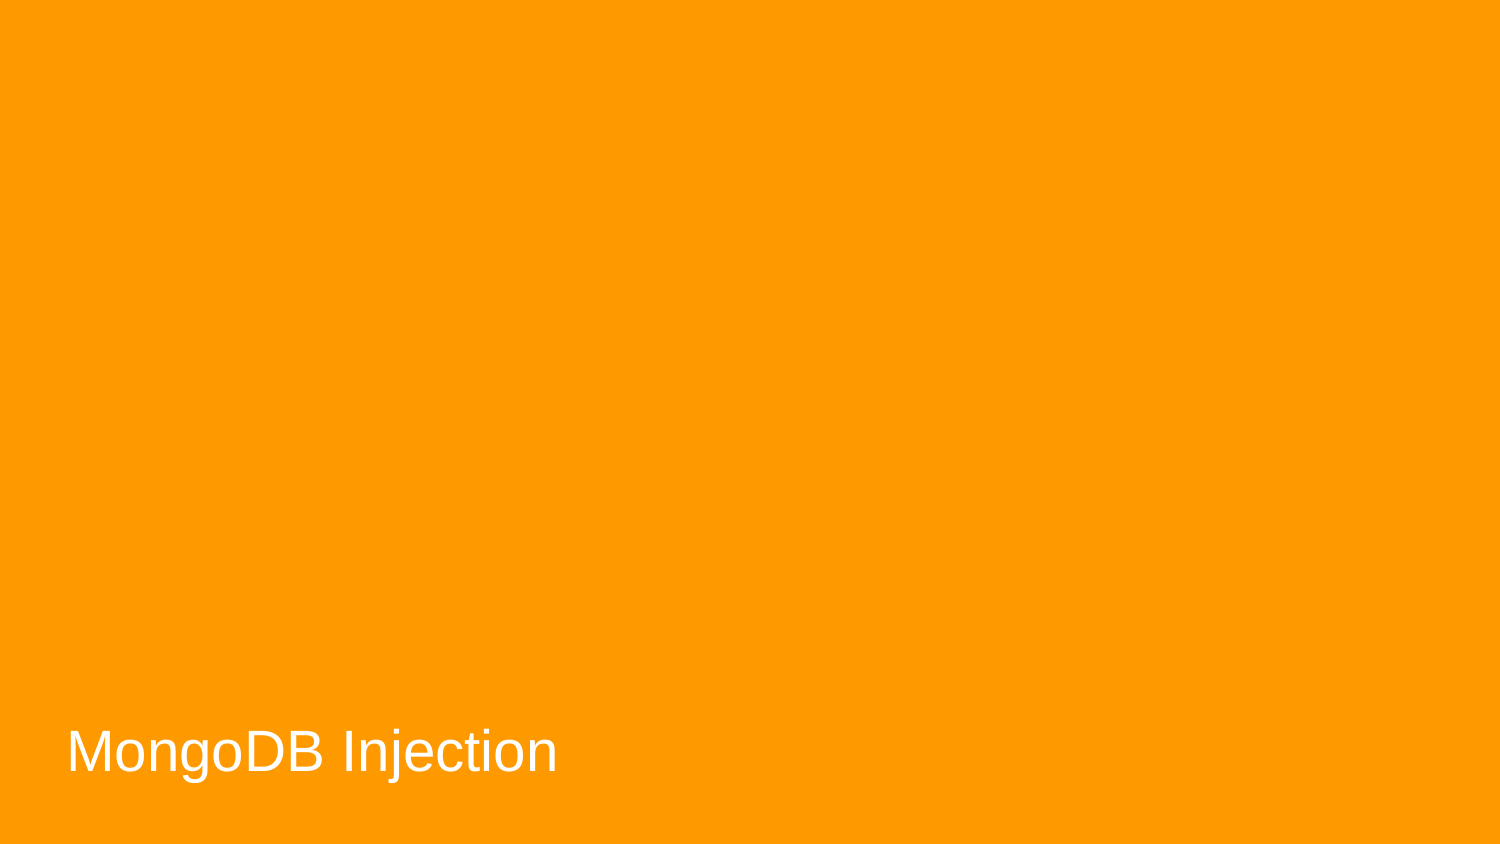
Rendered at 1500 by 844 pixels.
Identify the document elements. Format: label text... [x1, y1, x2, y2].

title MongoDB Injection [51, 698, 1449, 792]
